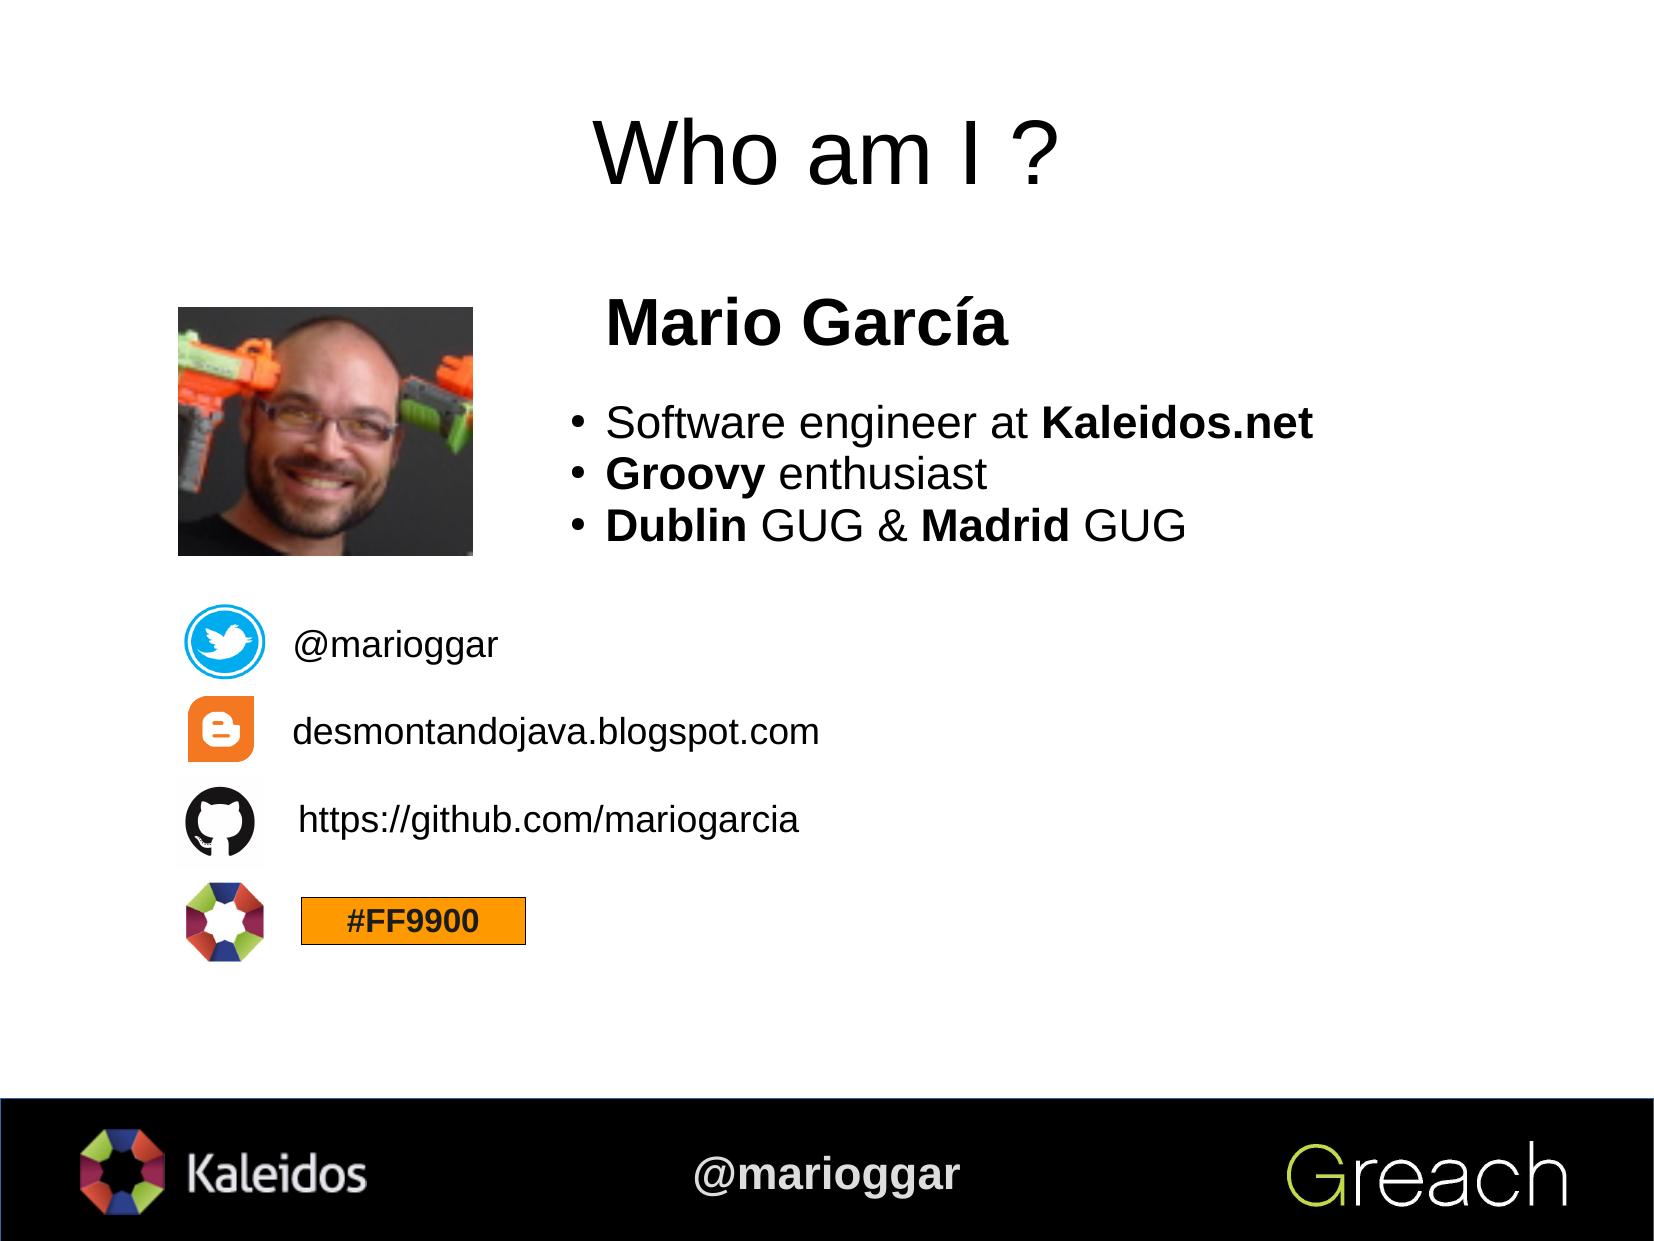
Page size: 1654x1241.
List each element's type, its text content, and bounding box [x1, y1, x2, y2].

text_box #FF9900 [301, 897, 526, 945]
picture [174, 774, 266, 869]
text_box https://github.com/mariogarcia [283, 791, 969, 849]
picture [1287, 1141, 1571, 1216]
picture [80, 1129, 367, 1215]
text_box @marioggar [277, 615, 963, 673]
picture [178, 307, 473, 556]
picture [188, 696, 254, 762]
text_box Software engineer at Kaleidos.net Groovy enthusiast Dublin GUG & Madrid GUG [555, 389, 1418, 559]
text_box Mario García [590, 277, 1087, 368]
picture [183, 879, 266, 965]
picture [231, 648, 266, 680]
picture [183, 603, 266, 680]
text_box desmontandojava.blogspot.com [277, 702, 963, 760]
picture [188, 608, 262, 676]
title Who am I ? [82, 49, 1571, 257]
